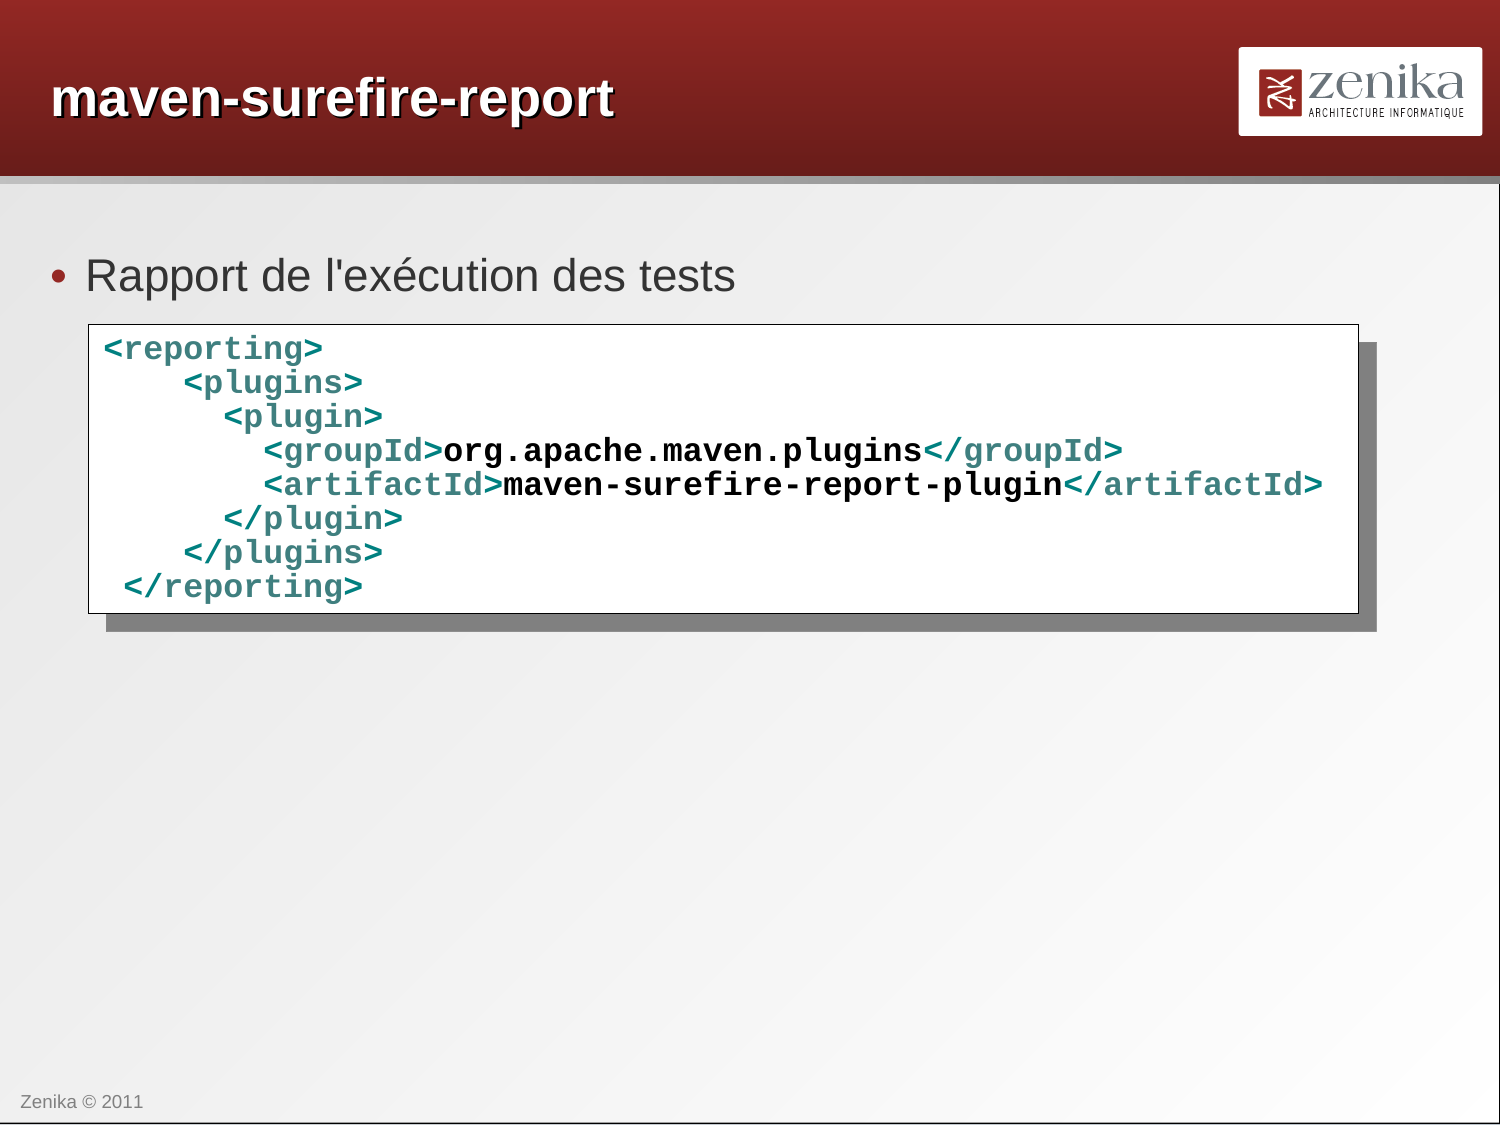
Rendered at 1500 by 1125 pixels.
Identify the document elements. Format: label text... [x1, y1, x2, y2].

list Rapport de l'exécution des tests [50, 249, 1435, 1079]
title maven-surefire-report [50, 15, 1206, 180]
picture [1257, 58, 1464, 125]
